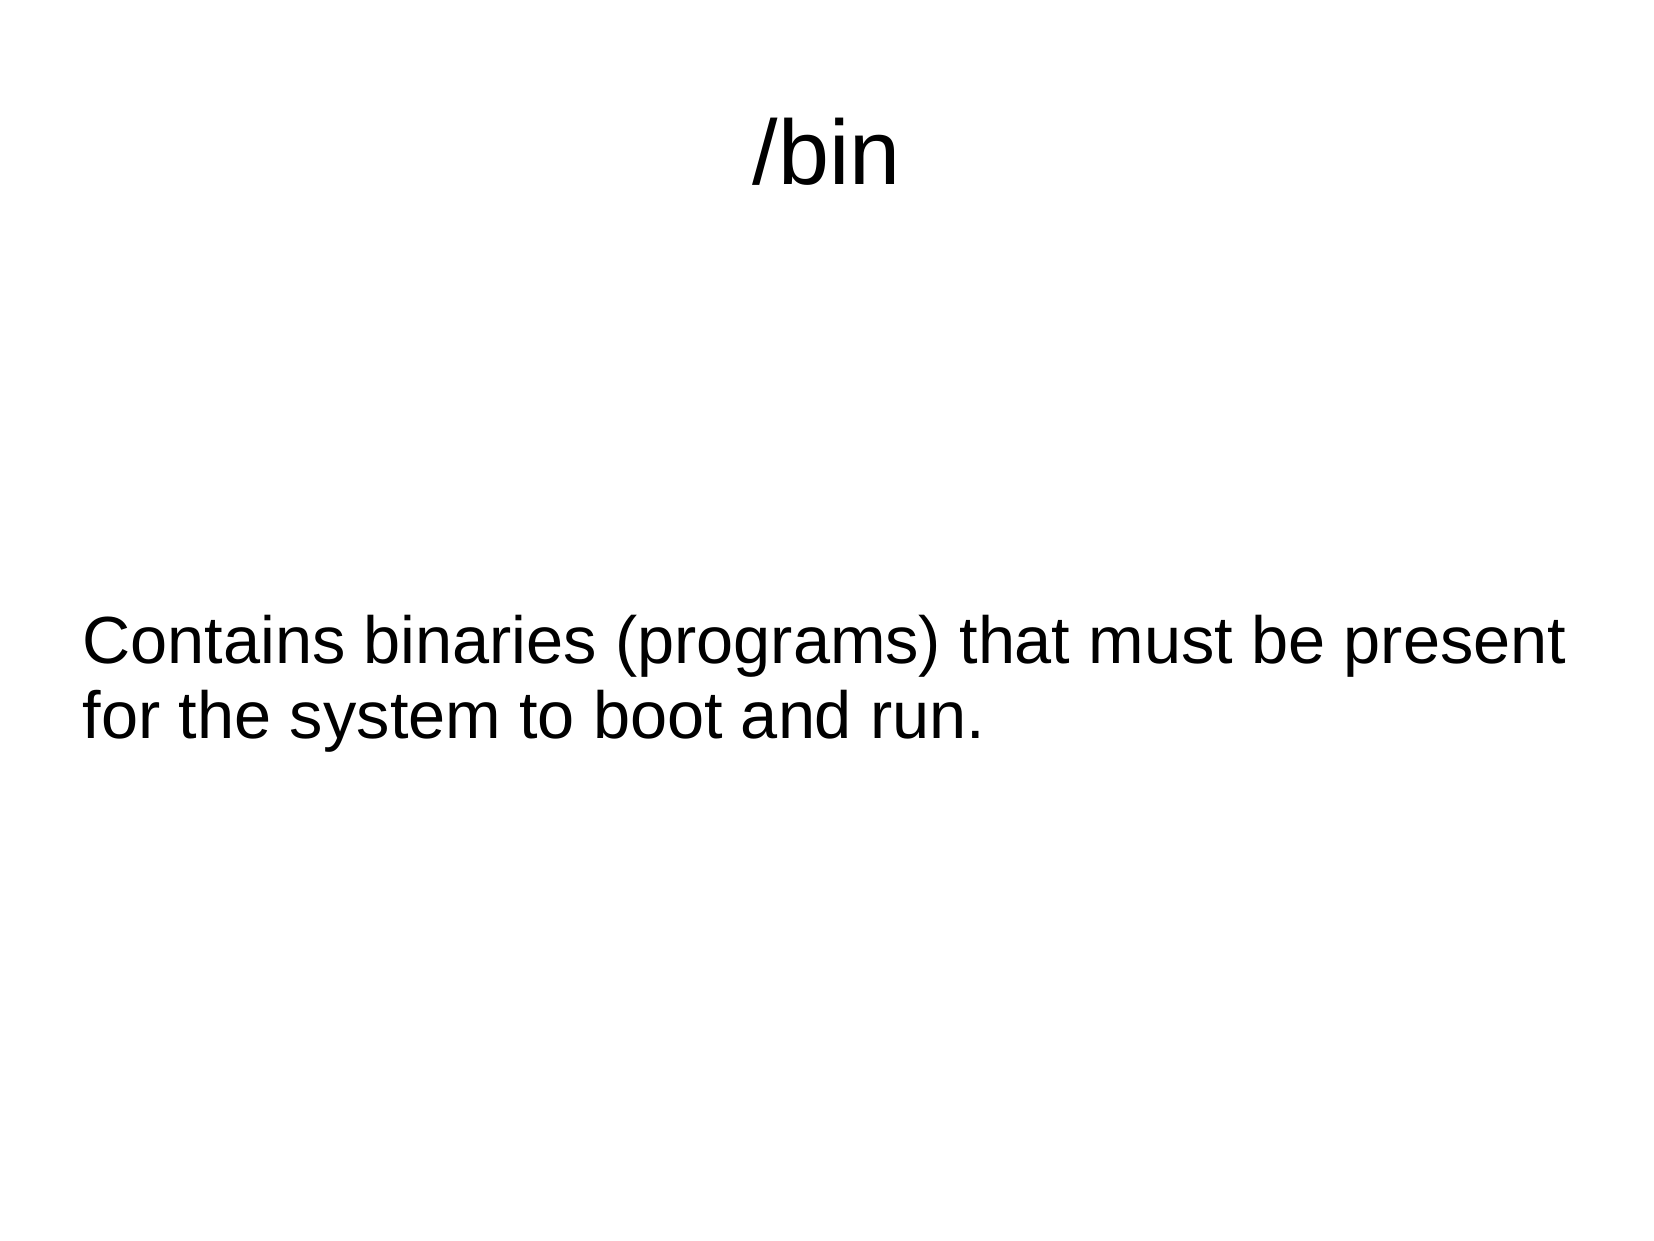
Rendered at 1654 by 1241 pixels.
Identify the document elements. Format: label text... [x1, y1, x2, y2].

title /bin [82, 49, 1571, 257]
list Contains binaries (programs) that must be present for the system to boot and run. [82, 290, 1571, 1010]
